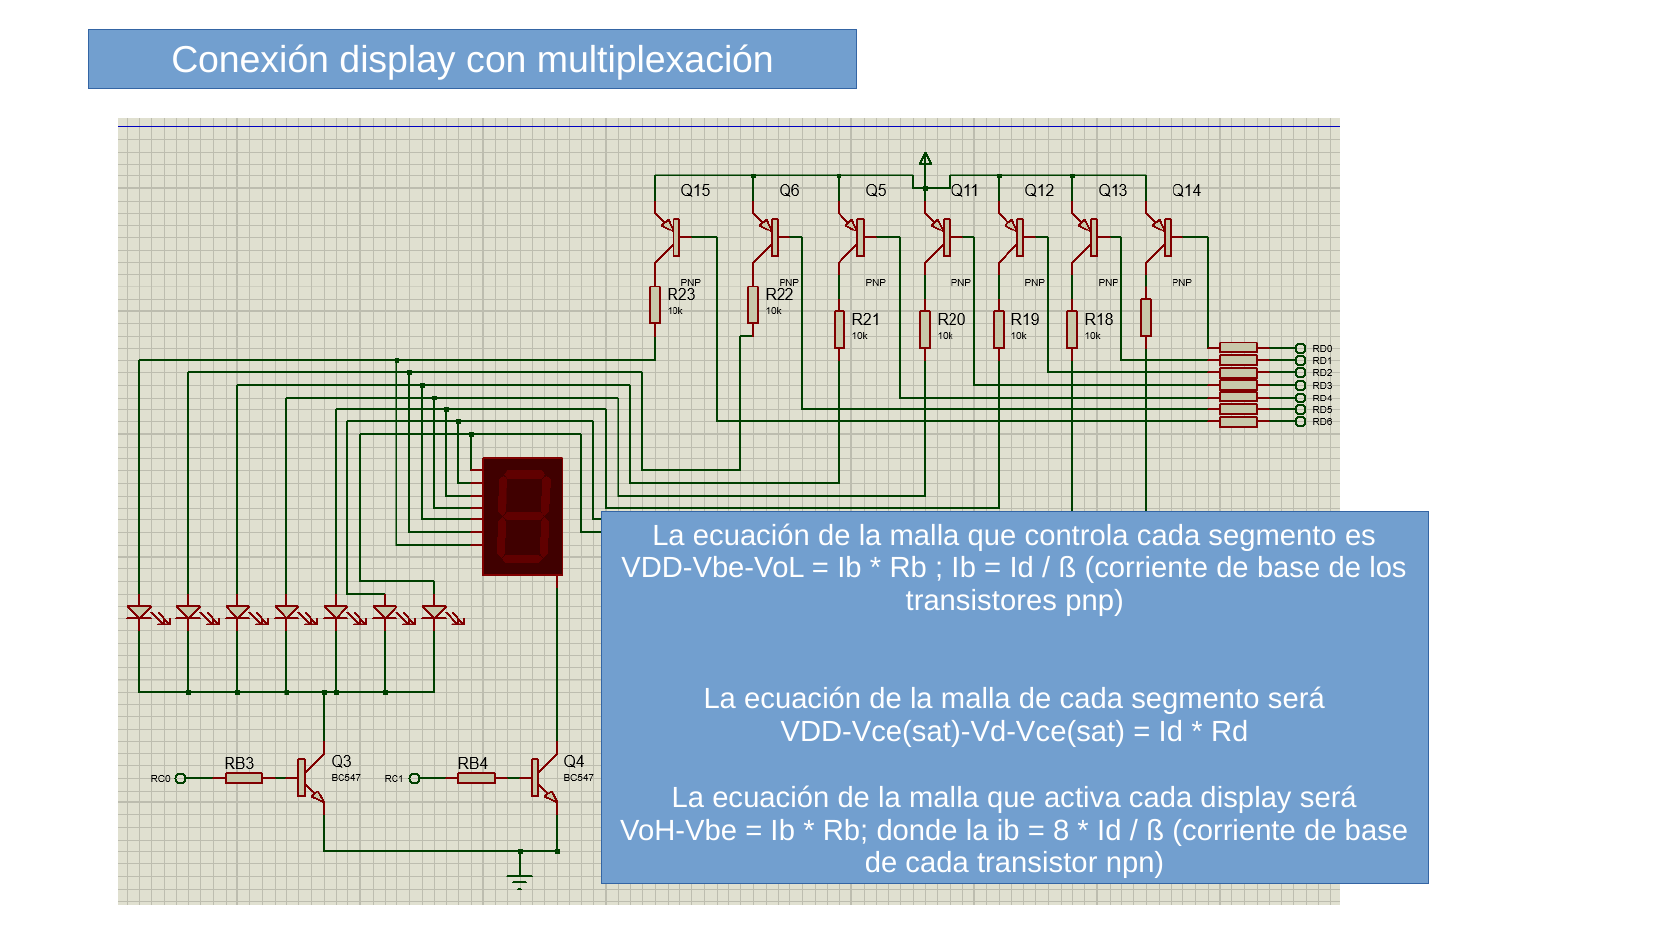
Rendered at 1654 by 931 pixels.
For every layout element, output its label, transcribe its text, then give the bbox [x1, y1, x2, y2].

picture [118, 118, 1340, 905]
text_box Conexión display con multiplexación [88, 29, 857, 89]
text_box La ecuación de la malla que controla cada segmento es VDD-Vbe-VoL = Ib * Rb ; Ib = Id / ß (corriente de base de los transistores pnp) La ecuación de la malla de cada segmento será VDD-Vce(sat)-Vd-Vce(sat) = Id * Rd La ecuación de la malla que activa cada display será VoH-Vbe = Ib * Rb; donde la ib = 8 * Id / ß (corriente de base de cada transistor npn) [601, 511, 1429, 884]
